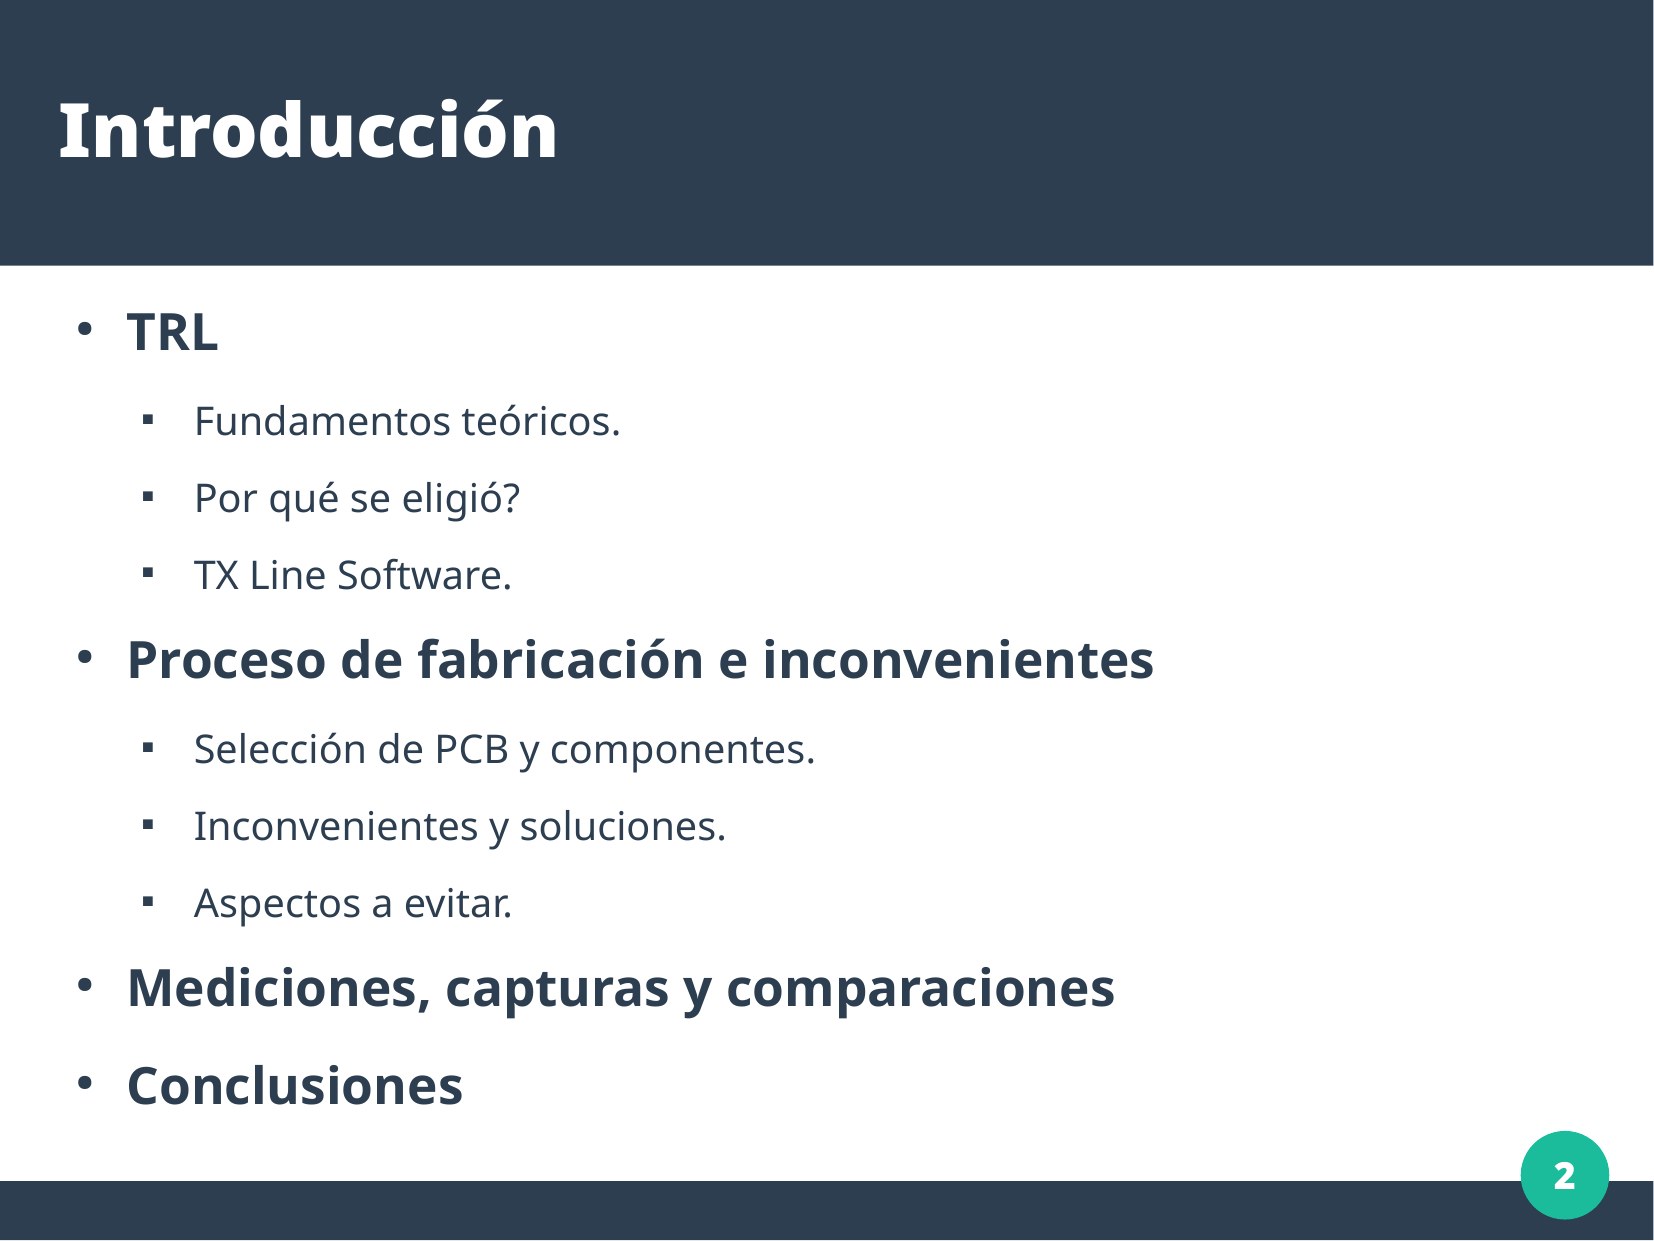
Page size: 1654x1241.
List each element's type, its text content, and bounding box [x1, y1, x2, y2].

title Introducción [59, 49, 1595, 207]
list TRL Fundamentos teóricos. Por qué se eligió? TX Line Software. Proceso de fabricación e inconvenientes Selección de PCB y componentes. Inconvenientes y soluciones. Aspectos a evitar. Mediciones, capturas y comparaciones Conclusiones [59, 295, 1595, 1123]
